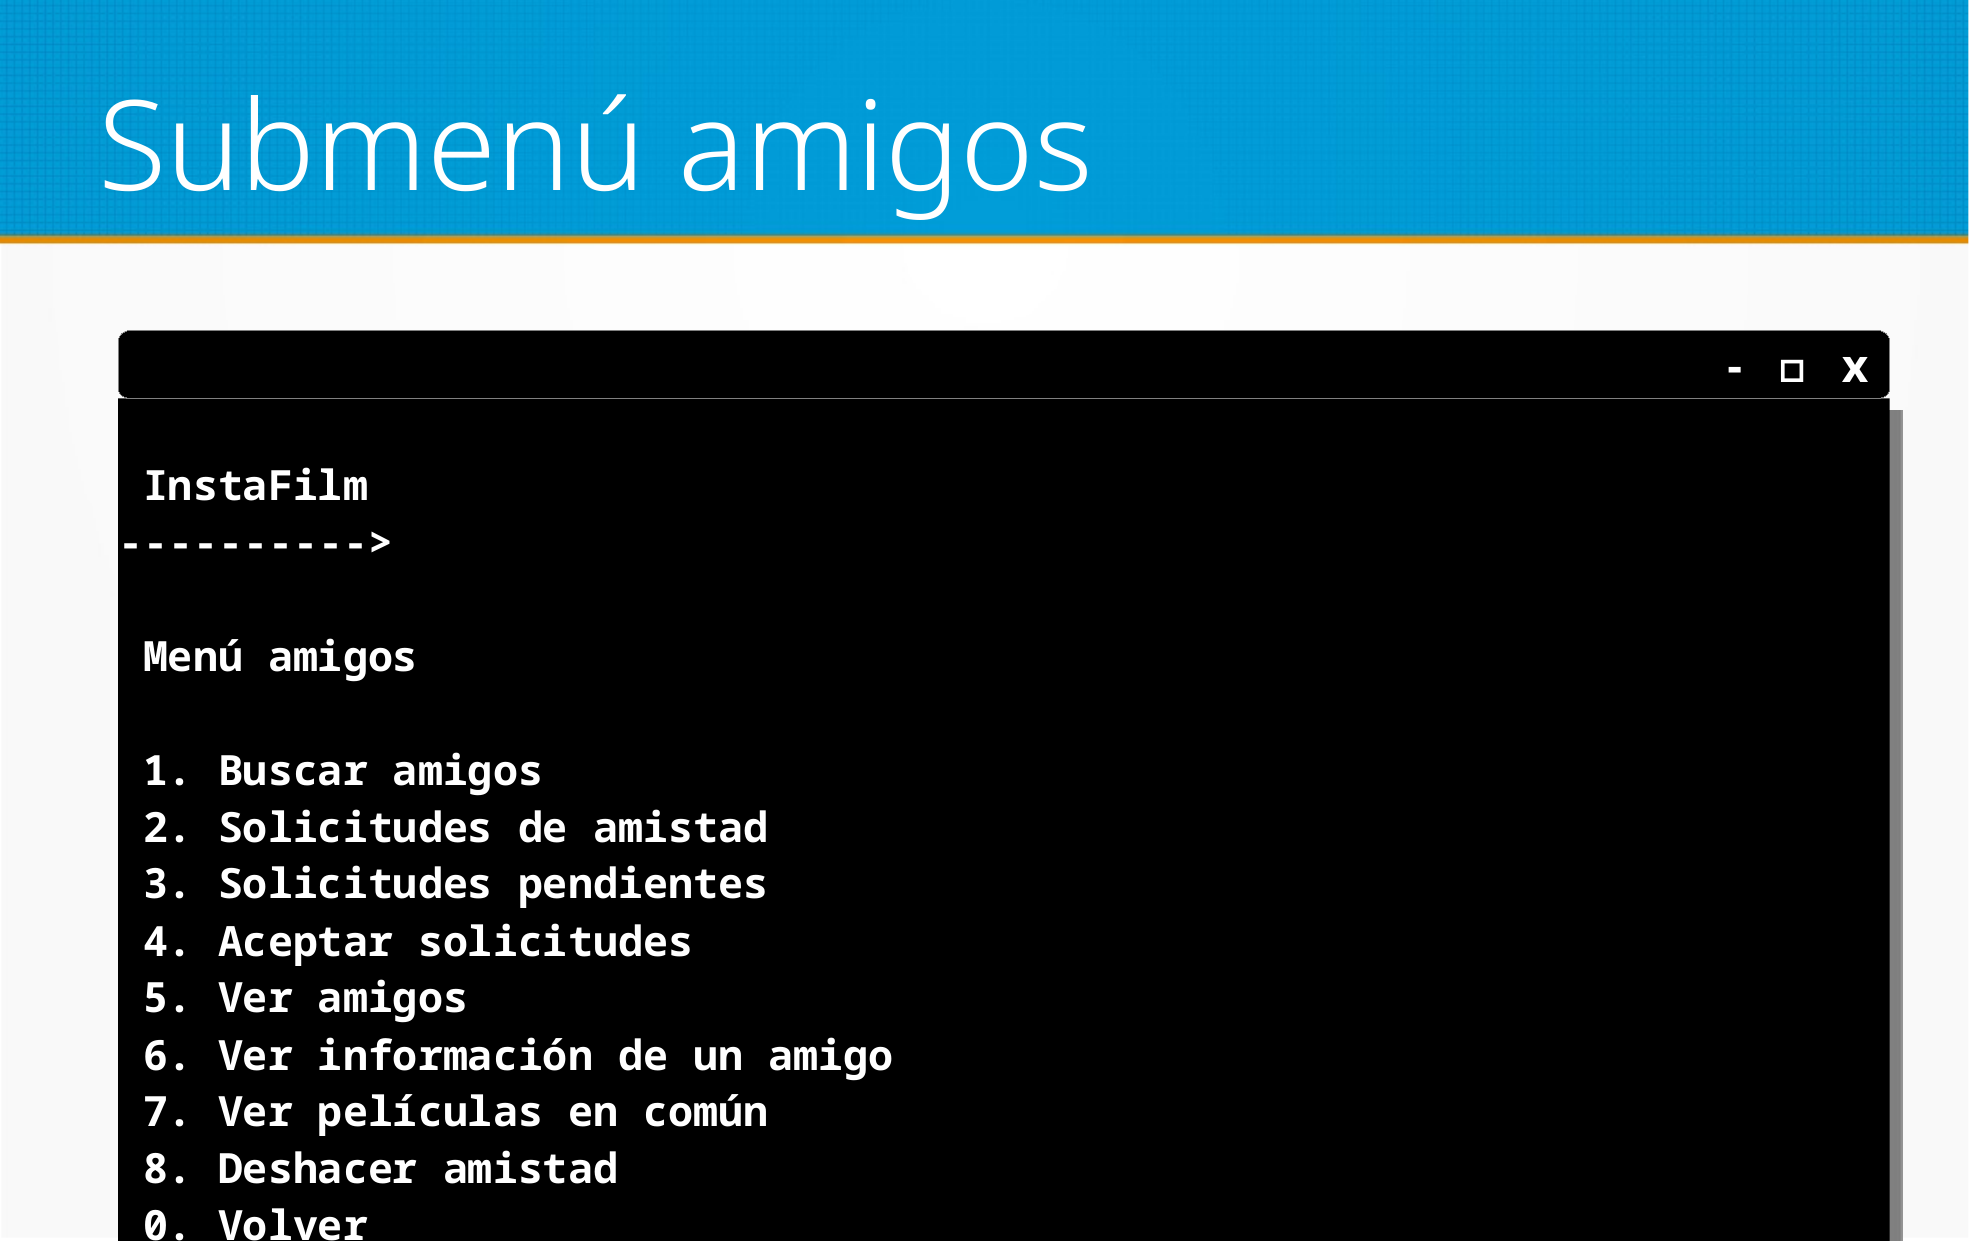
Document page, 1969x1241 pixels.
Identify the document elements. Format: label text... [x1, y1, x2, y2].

text_box InstaFilm ----------> Menú amigos 1. Buscar amigos 2. Solicitudes de amistad 3. Solicitudes pendientes 4. Aceptar solicitudes 5. Ver amigos 6. Ver información de un amigo 7. Ver películas en común 8. Deshacer amistad 0. Volver Tu opción es -> [118, 398, 1890, 1123]
picture [0, 233, 1969, 1241]
text_box - □ x [118, 330, 1890, 399]
title Submenú amigos [98, 19, 1870, 227]
